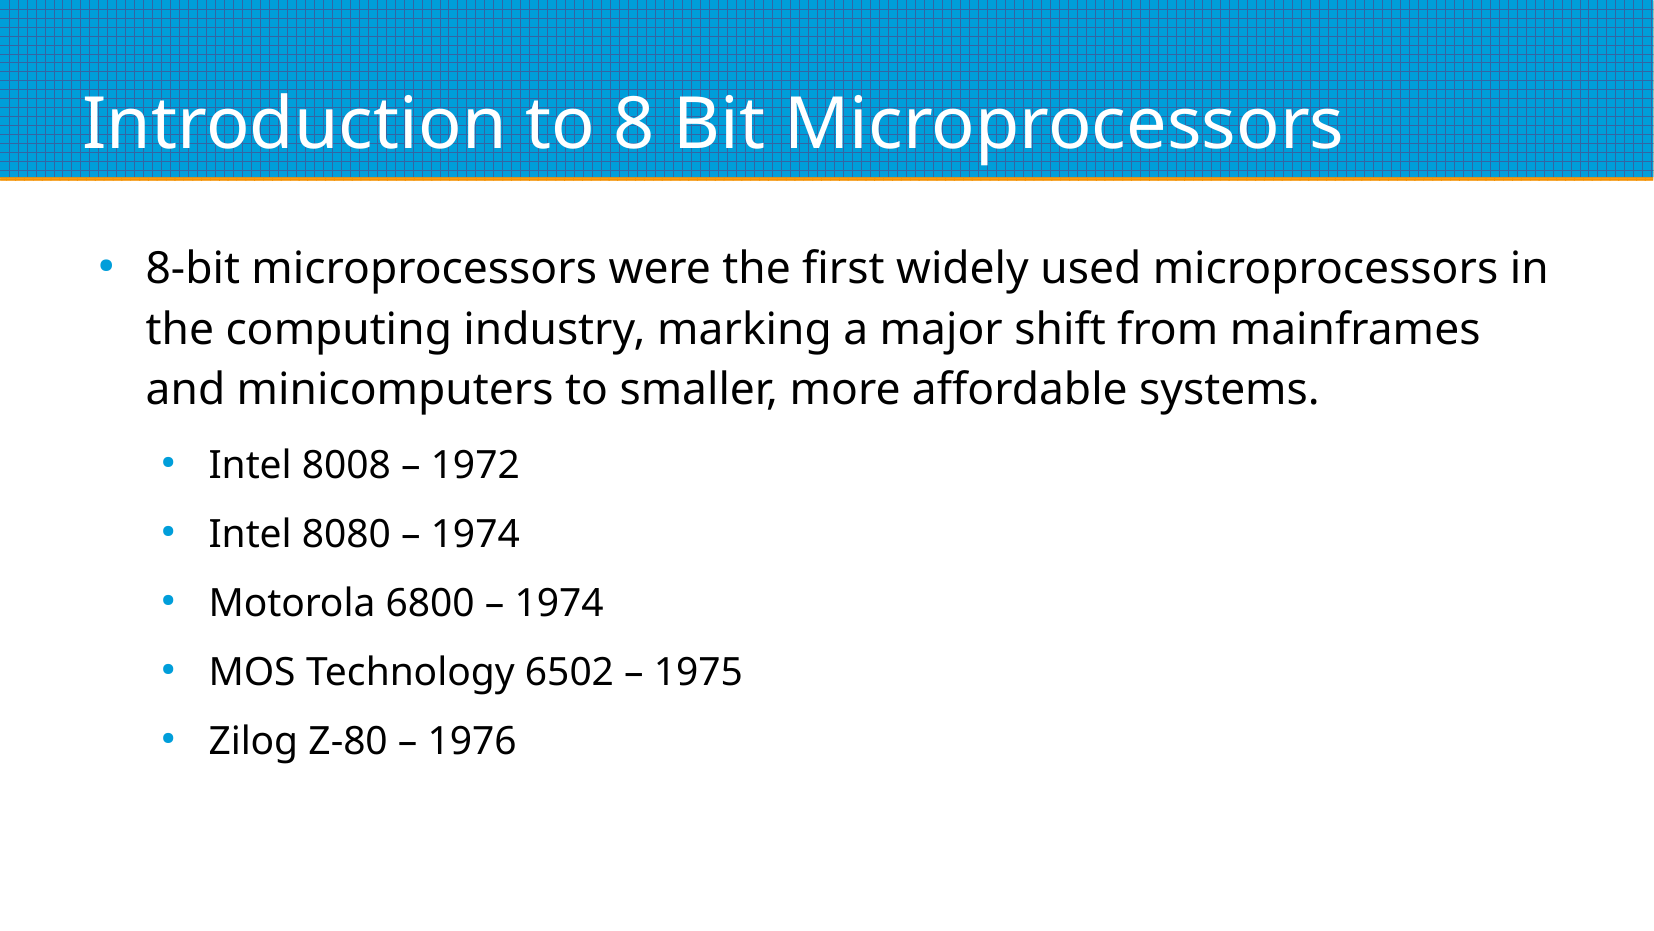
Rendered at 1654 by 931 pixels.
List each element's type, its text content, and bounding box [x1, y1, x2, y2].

list 8-bit microprocessors were the first widely used microprocessors in the computing industry, marking a major shift from mainframes and minicomputers to smaller, more affordable systems. Intel 8008 – 1972 Intel 8080 – 1974 Motorola 6800 – 1974 MOS Technology 6502 – 1975 Zilog Z-80 – 1976 [82, 236, 1563, 811]
title Introduction to 8 Bit Microprocessors [82, 14, 1571, 171]
